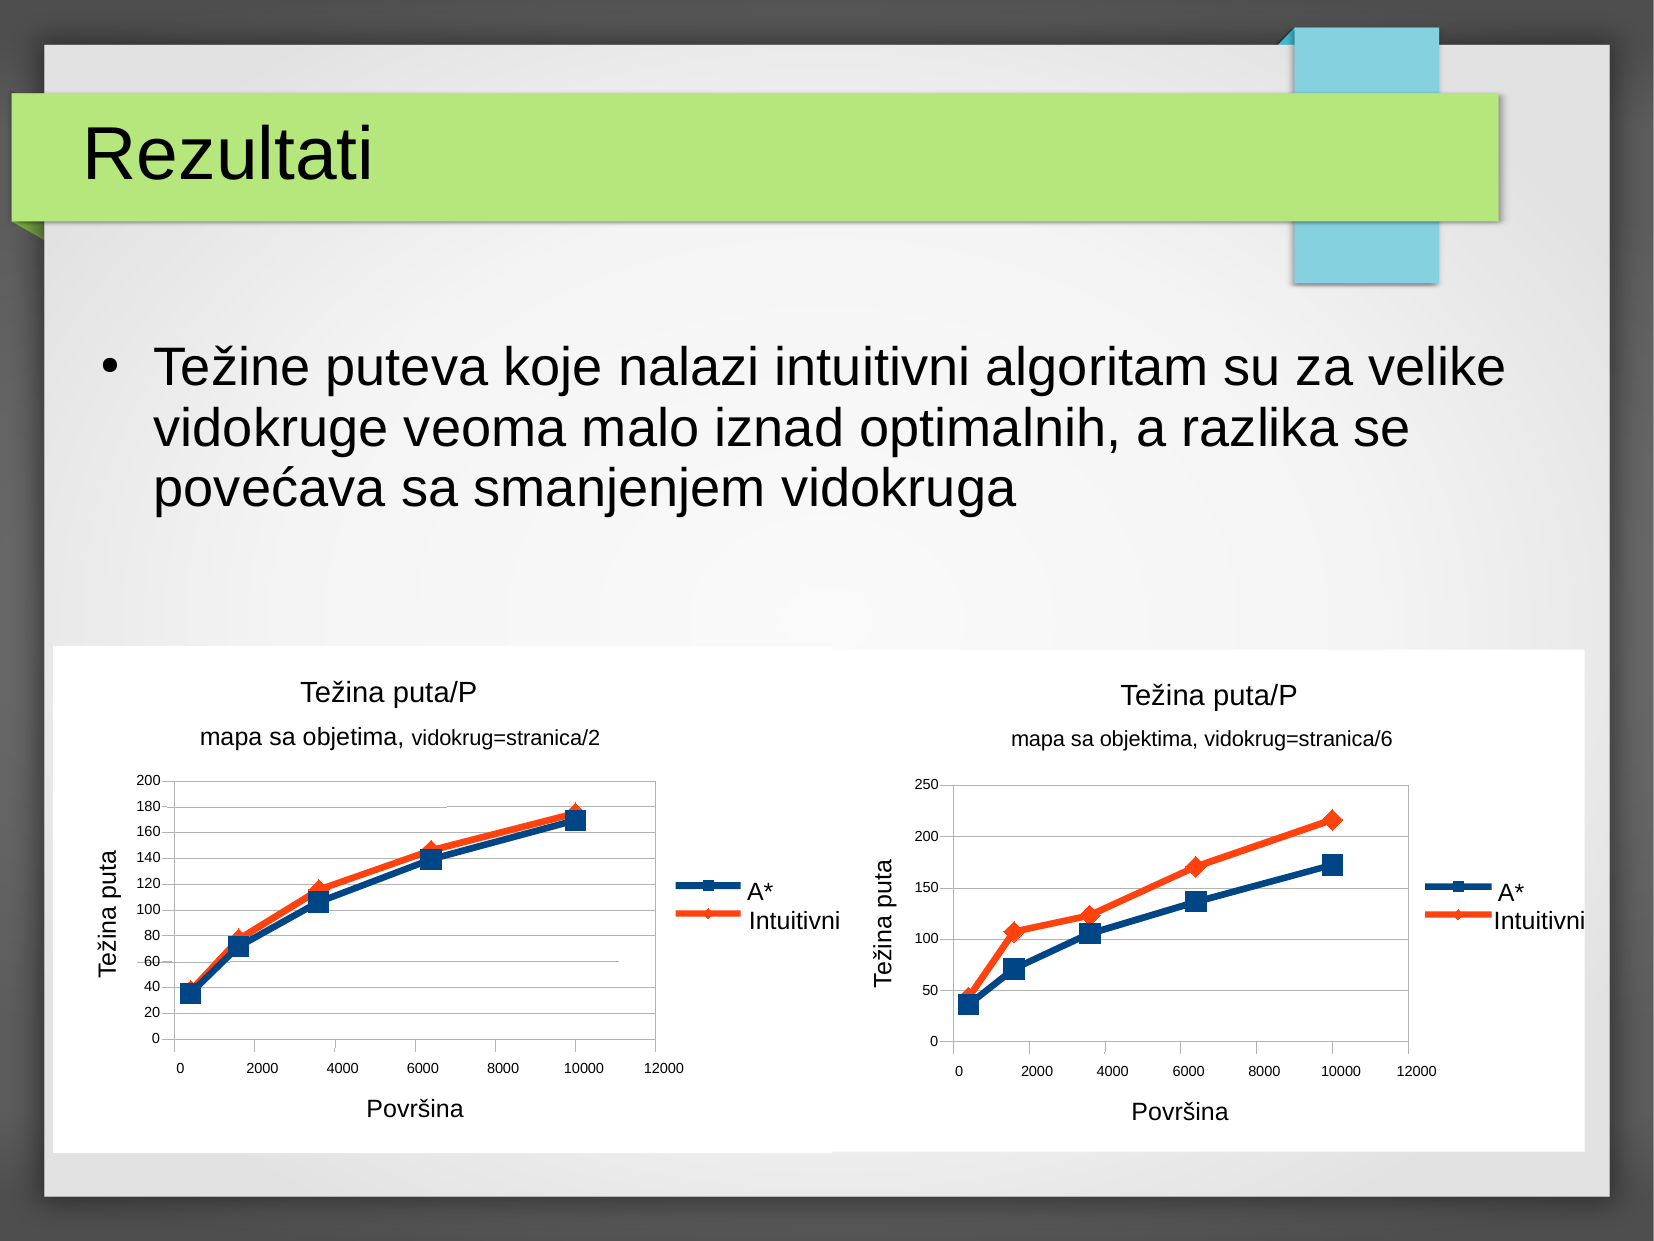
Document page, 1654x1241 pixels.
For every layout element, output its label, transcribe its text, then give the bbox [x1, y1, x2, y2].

title Rezultati [82, 94, 1264, 213]
text_box A* [752, 885, 758, 893]
text_box 150 [914, 877, 939, 896]
text_box 2000 [246, 1059, 279, 1077]
text_box 4000 [326, 1059, 359, 1077]
text_box 8000 [487, 1059, 520, 1077]
text_box mapa sa objektima, vidokrug=stranica/6 [1011, 724, 1417, 751]
text_box 100 [136, 899, 161, 918]
text_box 140 [136, 848, 161, 866]
text_box Težina puta/P [1120, 676, 1299, 712]
text_box 4000 [1096, 1061, 1129, 1080]
text_box 50 [922, 980, 939, 998]
text_box 40 [144, 977, 161, 995]
text_box 12000 [1396, 1061, 1437, 1080]
text_box A* [1502, 886, 1508, 894]
text_box 180 [136, 796, 161, 815]
text_box 160 [136, 822, 161, 840]
text_box Težina puta [866, 859, 897, 989]
text_box A* [747, 875, 774, 906]
text_box 20 [144, 1002, 161, 1021]
text_box Površina [366, 1092, 465, 1123]
text_box mapa sa objetima, vidokrug=stranica/2 [199, 720, 601, 751]
text_box 0 [151, 1028, 160, 1047]
picture [0, 0, 1654, 1241]
text_box 10000 [563, 1059, 605, 1077]
list Težine puteva koje nalazi intuitivni algoritam su za velike vidokruge veoma malo iznad optimalnih, a razlika se povećava sa smanjenjem vidokruga [82, 336, 1571, 649]
text_box Površina [1131, 1095, 1230, 1126]
text_box 100 [914, 929, 939, 947]
text_box 80 [144, 925, 161, 944]
text_box Intuitivni [1493, 904, 1586, 935]
text_box 120 [136, 874, 161, 892]
text_box 2000 [1021, 1061, 1054, 1080]
text_box 6000 [406, 1059, 440, 1077]
text_box 200 [914, 826, 939, 845]
text_box Težina puta [90, 850, 121, 979]
text_box 10000 [1321, 1061, 1362, 1080]
text_box 0 [176, 1059, 185, 1077]
text_box 0 [955, 1061, 964, 1080]
text_box Intuitivni [748, 904, 859, 935]
text_box A* [1497, 876, 1525, 904]
text_box 8000 [1248, 1061, 1281, 1080]
text_box Težina puta/P [300, 672, 478, 708]
text_box [52, 645, 1585, 1154]
text_box 12000 [644, 1059, 685, 1077]
text_box 200 [136, 771, 161, 789]
text_box 60 [144, 951, 161, 969]
text_box 250 [914, 775, 939, 793]
text_box 6000 [1172, 1061, 1205, 1080]
text_box 0 [930, 1031, 939, 1050]
